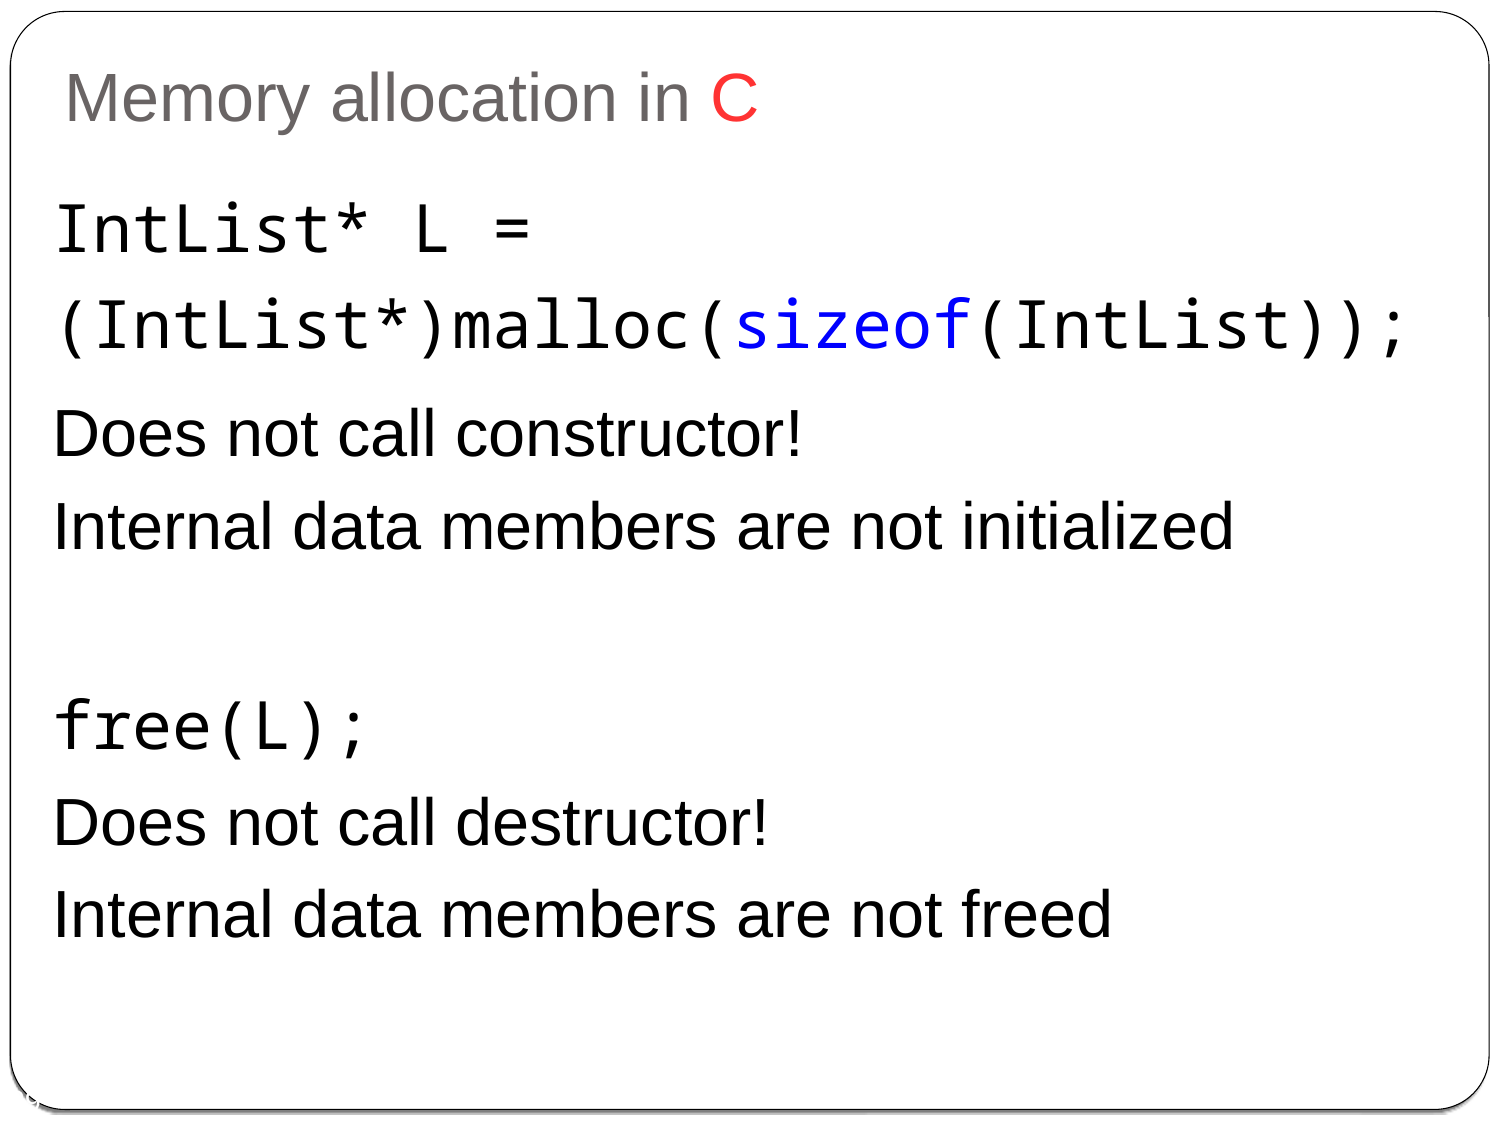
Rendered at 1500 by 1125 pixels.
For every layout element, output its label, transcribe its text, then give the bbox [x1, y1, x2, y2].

list IntList* L = (IntList*)malloc(sizeof(IntList)); Does not call constructor! Internal data members are not initialized free(L); Does not call destructor! Internal data members are not freed [37, 162, 1463, 1088]
slide_number <number> [0, 1074, 50, 1125]
title Memory allocation in C [50, 45, 1450, 150]
